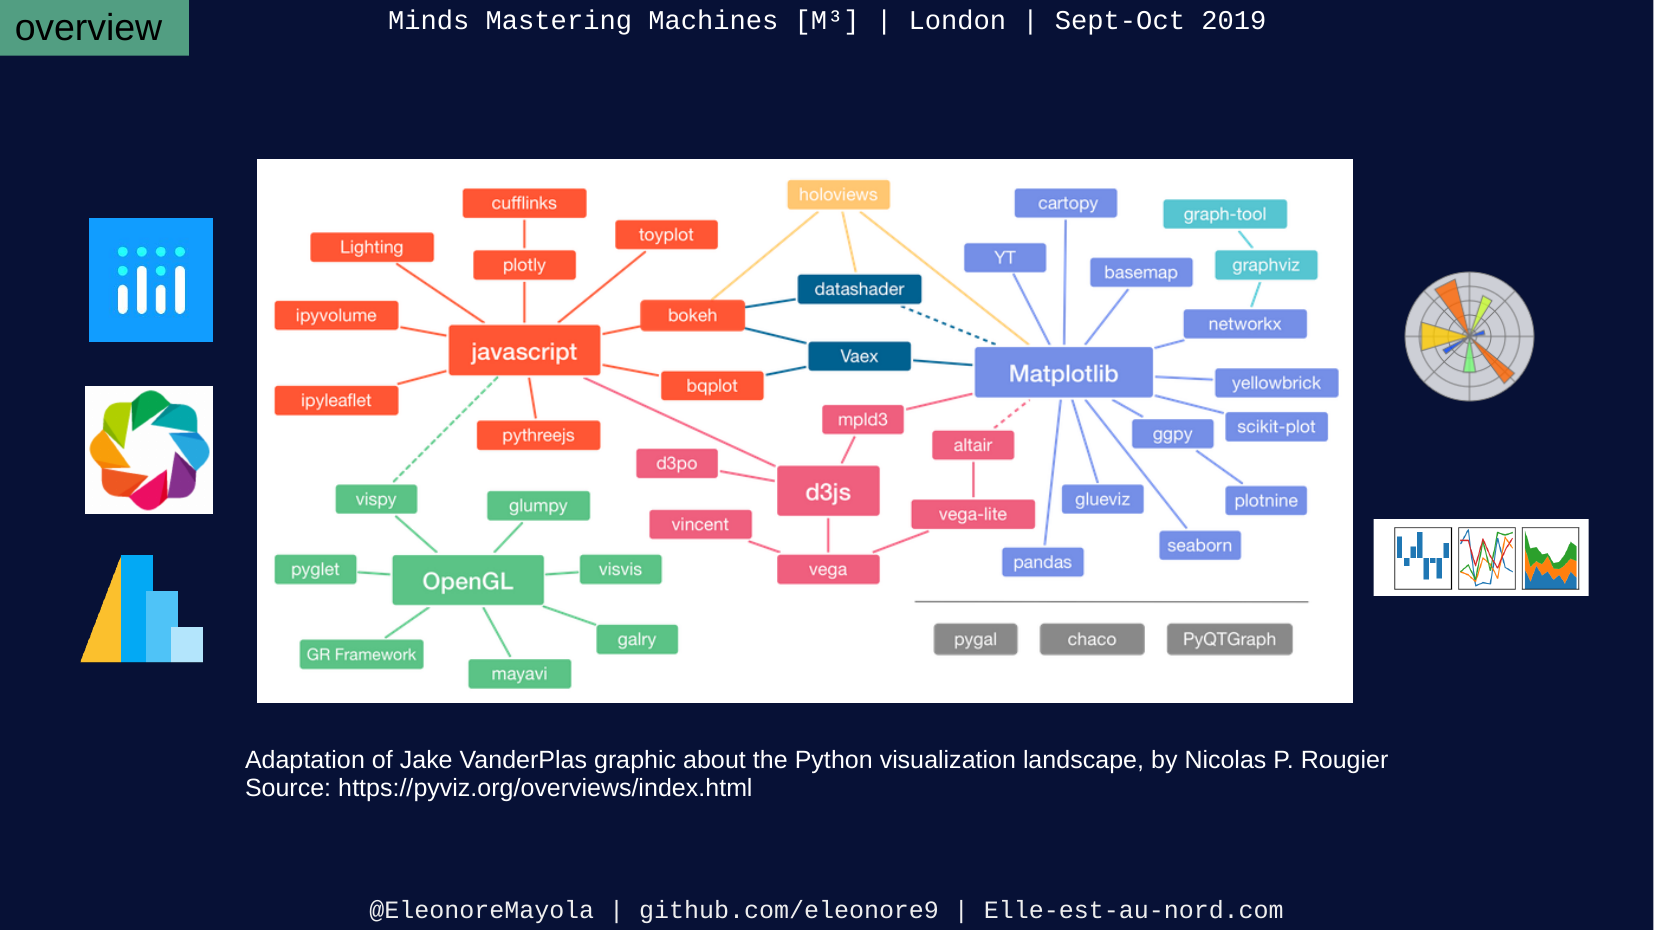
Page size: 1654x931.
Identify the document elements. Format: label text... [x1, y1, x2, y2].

text_box @EleonoreMayola | github.com/eleonore9 | Elle-est-au-nord.com [295, 862, 1359, 931]
text_box overview [0, 0, 189, 56]
picture [70, 537, 213, 680]
picture [89, 218, 213, 342]
picture [257, 159, 1353, 703]
picture [1373, 519, 1589, 596]
text_box Adaptation of Jake VanderPlas graphic about the Python visualization landscape, by Nicolas P. Rougier Source: https://pyviz.org/overviews/index.html [230, 738, 1436, 815]
picture [1404, 271, 1535, 402]
text_box Minds Mastering Machines [M³] | London | Sept-Oct 2019 [265, 0, 1388, 60]
picture [85, 386, 213, 514]
